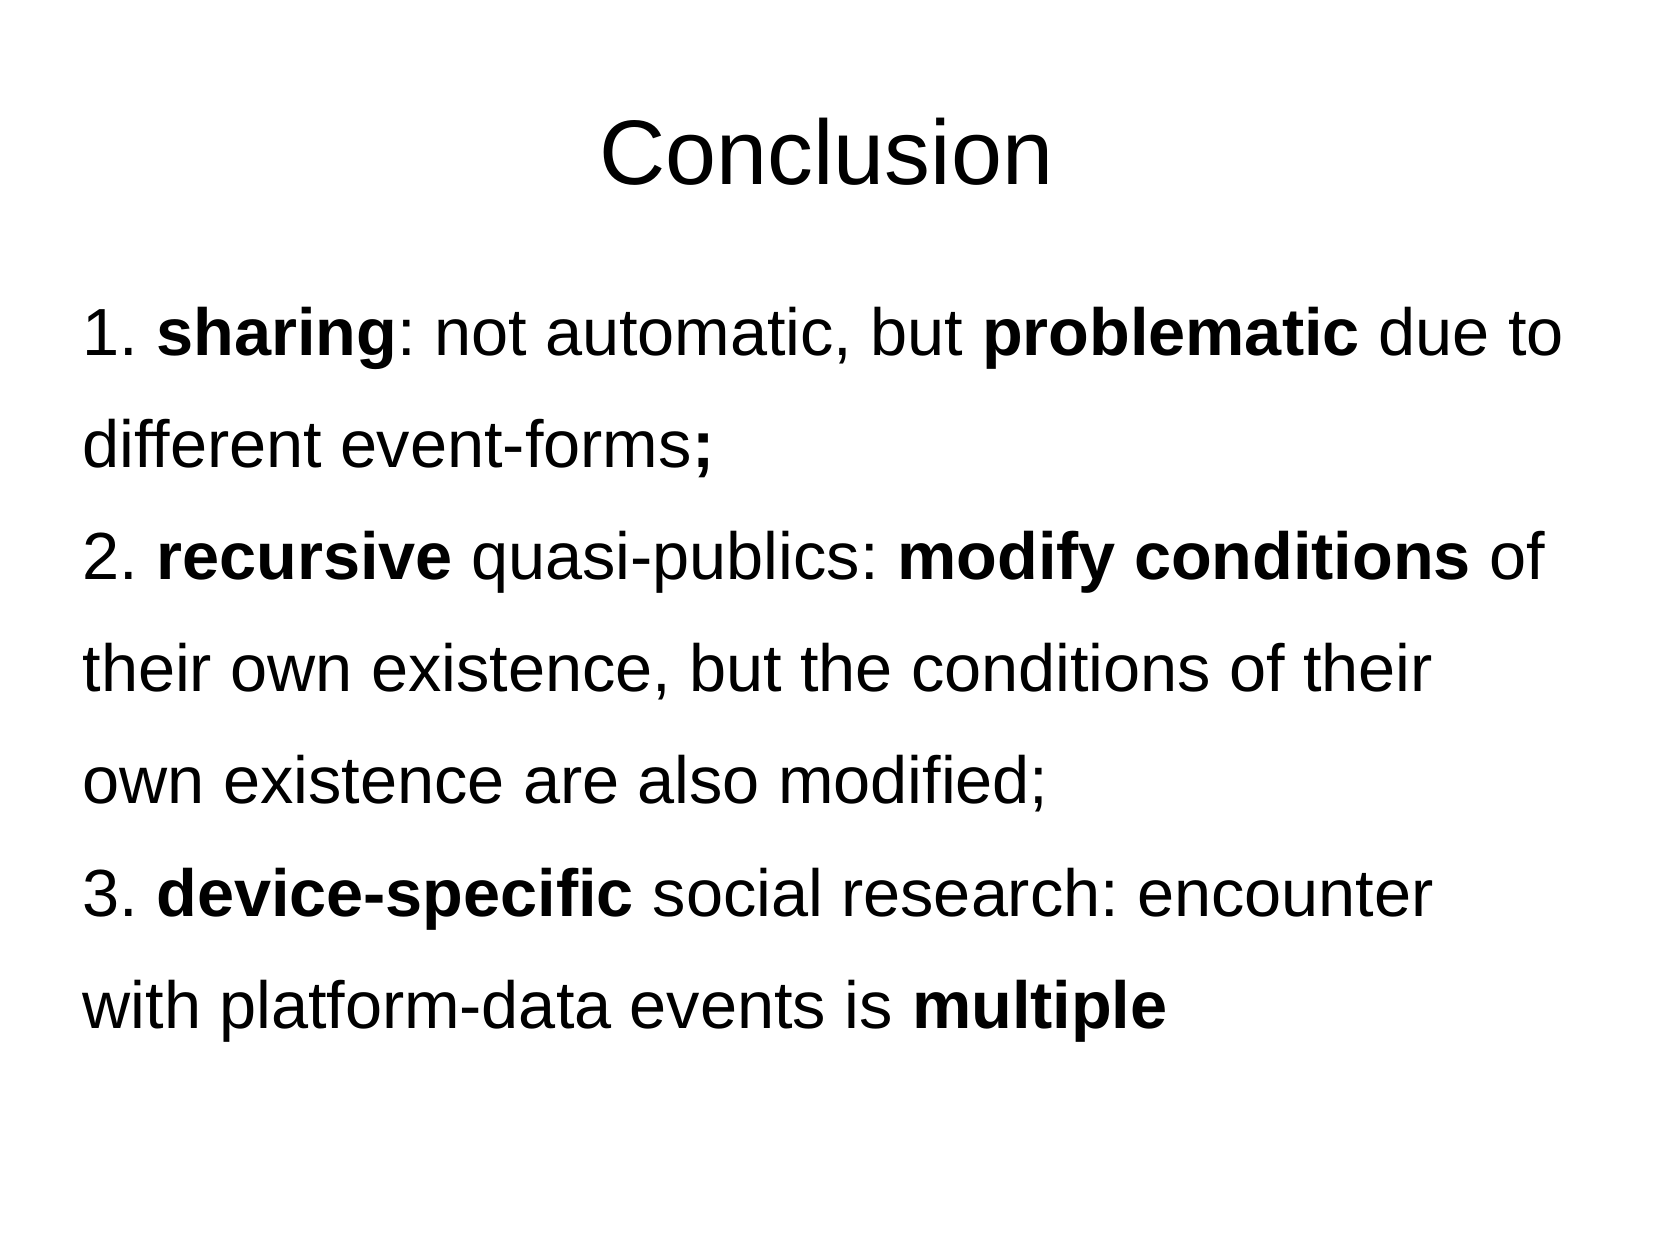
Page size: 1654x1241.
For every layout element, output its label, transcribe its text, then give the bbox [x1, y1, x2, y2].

title Conclusion [82, 49, 1571, 257]
subtitle 1. sharing: not automatic, but problematic due to different event-forms; 2. recursive quasi-publics: modify conditions of their own existence, but the conditions of their own existence are also modified; 3. device-specific social research: encounter with platform-data events is multiple [82, 276, 1571, 1024]
